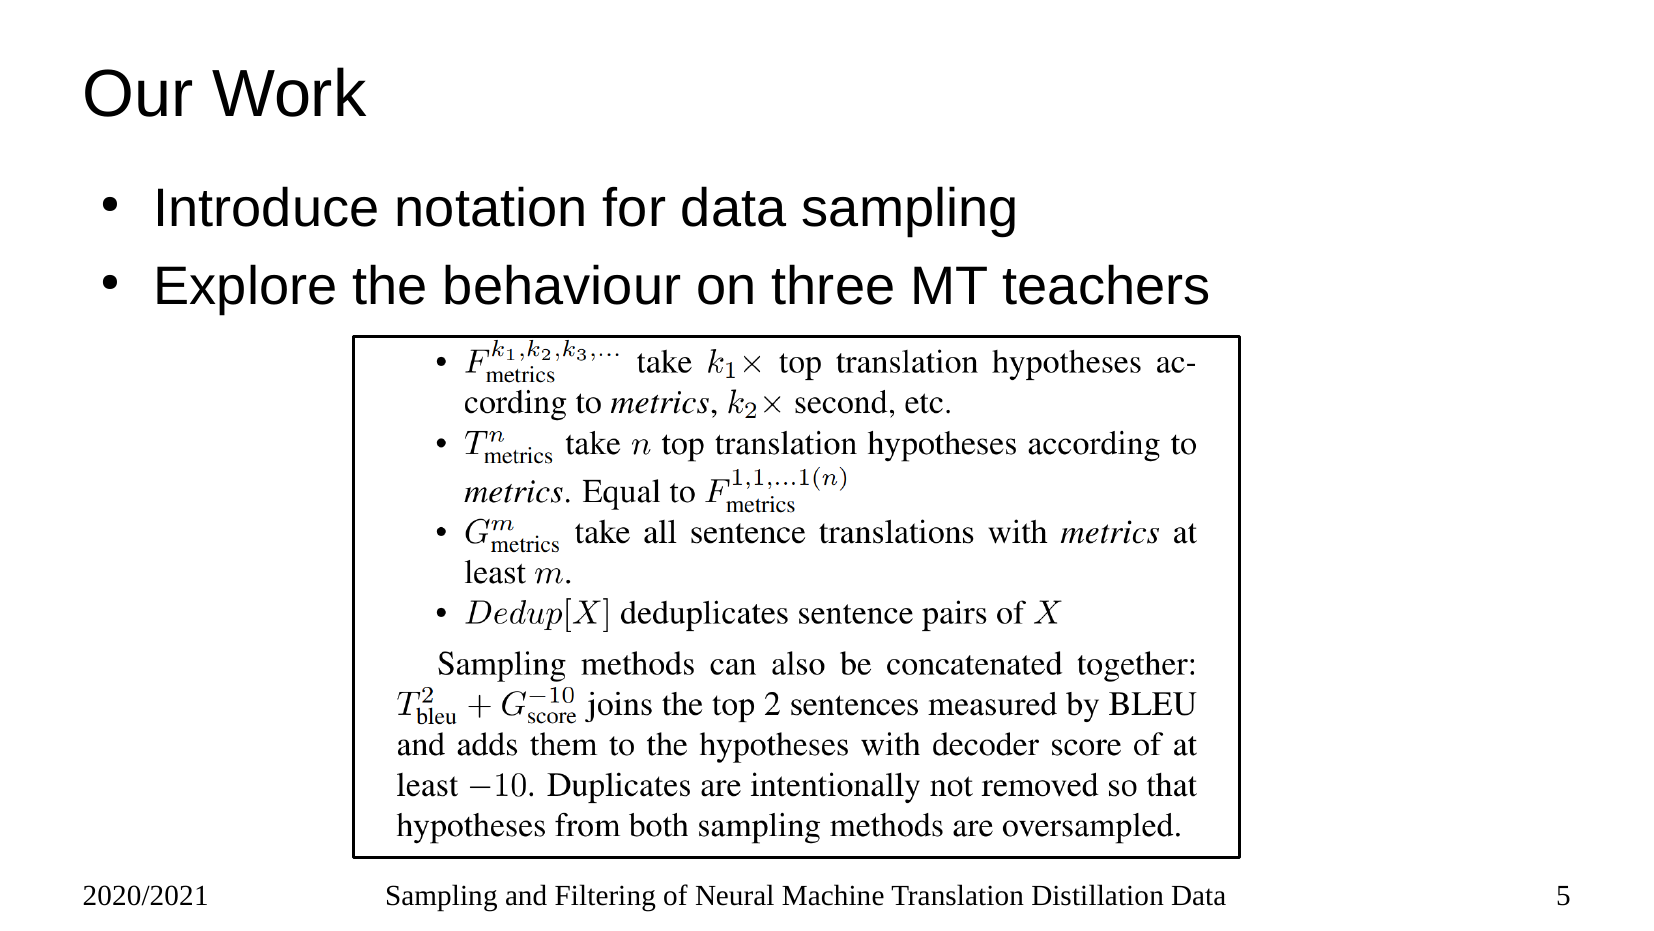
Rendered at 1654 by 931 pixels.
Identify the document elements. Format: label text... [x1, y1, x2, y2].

picture [355, 337, 1238, 856]
title Our Work [82, 37, 1571, 151]
list Introduce notation for data sampling Explore the behaviour on three MT teachers [82, 187, 1571, 758]
